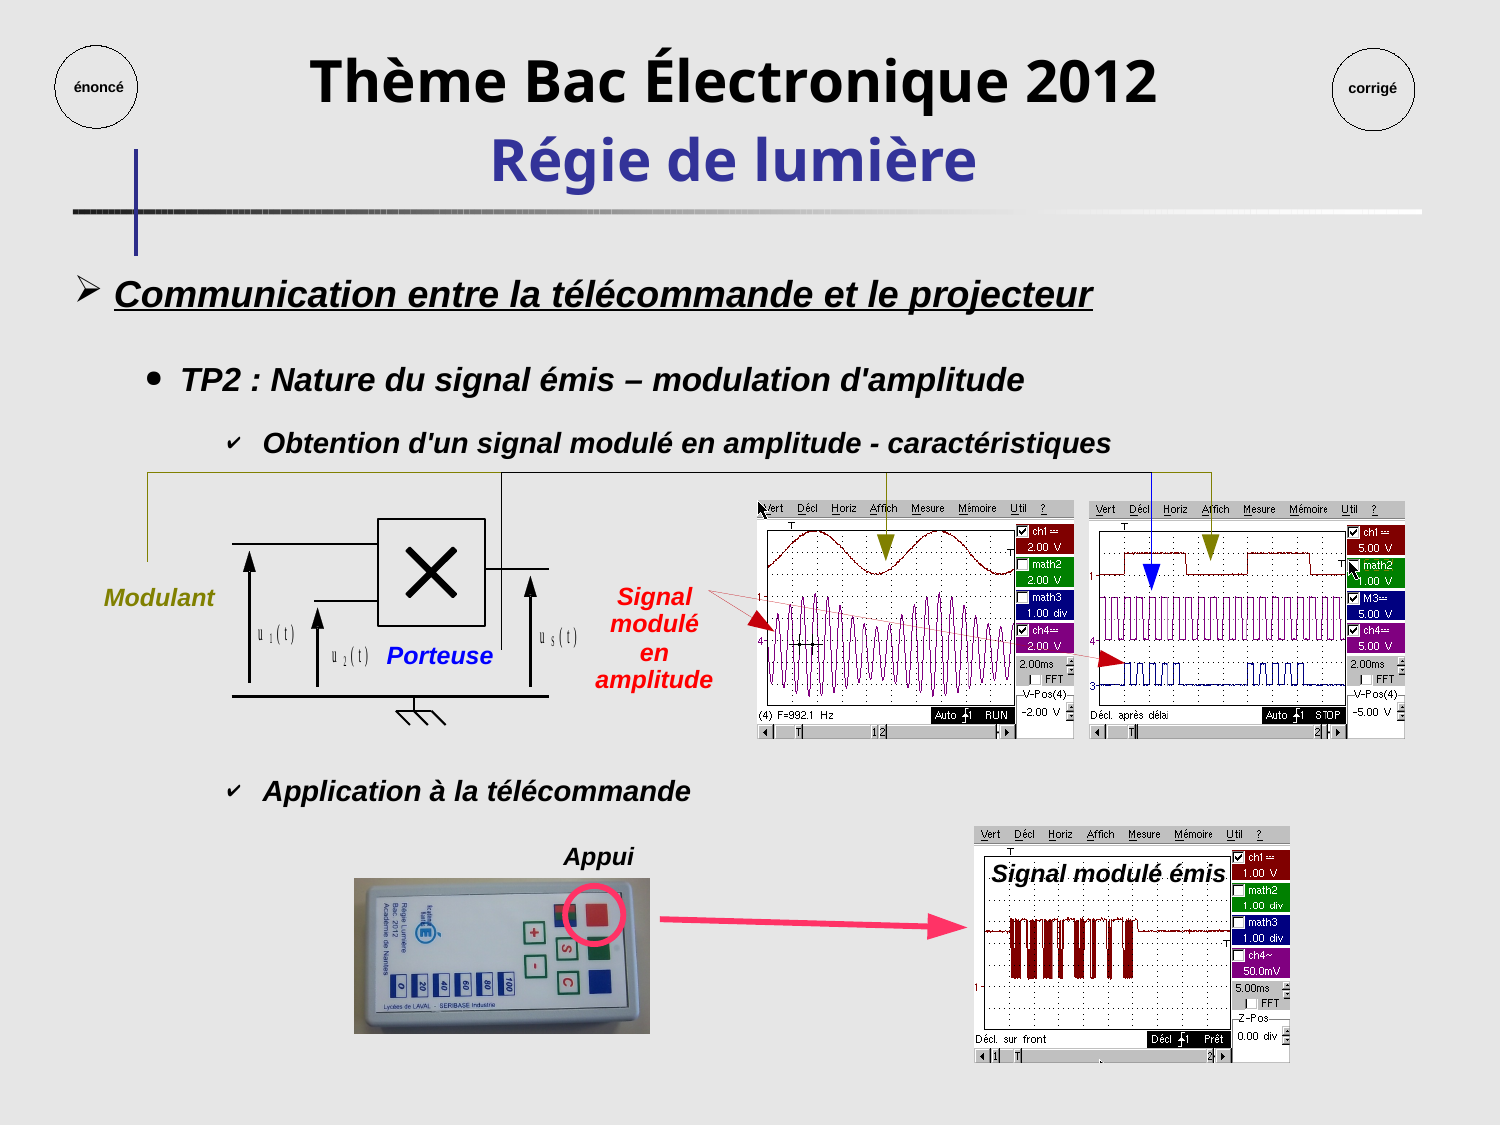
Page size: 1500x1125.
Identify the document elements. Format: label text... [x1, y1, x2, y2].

text_box Appui [548, 835, 655, 880]
text_box Signal modulé en amplitude [577, 574, 732, 704]
text_box Communication entre la télécommande et le projecteur [59, 265, 1447, 366]
text_box Modulant [82, 576, 237, 621]
text_box Porteuse [363, 634, 517, 679]
text_box énoncé [57, 71, 141, 104]
picture [974, 826, 1290, 1063]
text_box Thème Bac Électronique 2012 Régie de lumière [263, 32, 1206, 190]
text_box Obtention d'un signal modulé en amplitude - caractéristiques [177, 419, 1152, 468]
picture [354, 878, 650, 1034]
text_box [72, 209, 134, 215]
text_box corrigé [1330, 72, 1415, 105]
picture [206, 473, 1405, 740]
text_box Signal modulé émis [976, 852, 1287, 896]
text_box [138, 209, 1422, 215]
text_box Application à la télécommande [177, 767, 1152, 816]
text_box TP2 : Nature du signal émis – modulation d'amplitude [94, 354, 1123, 407]
